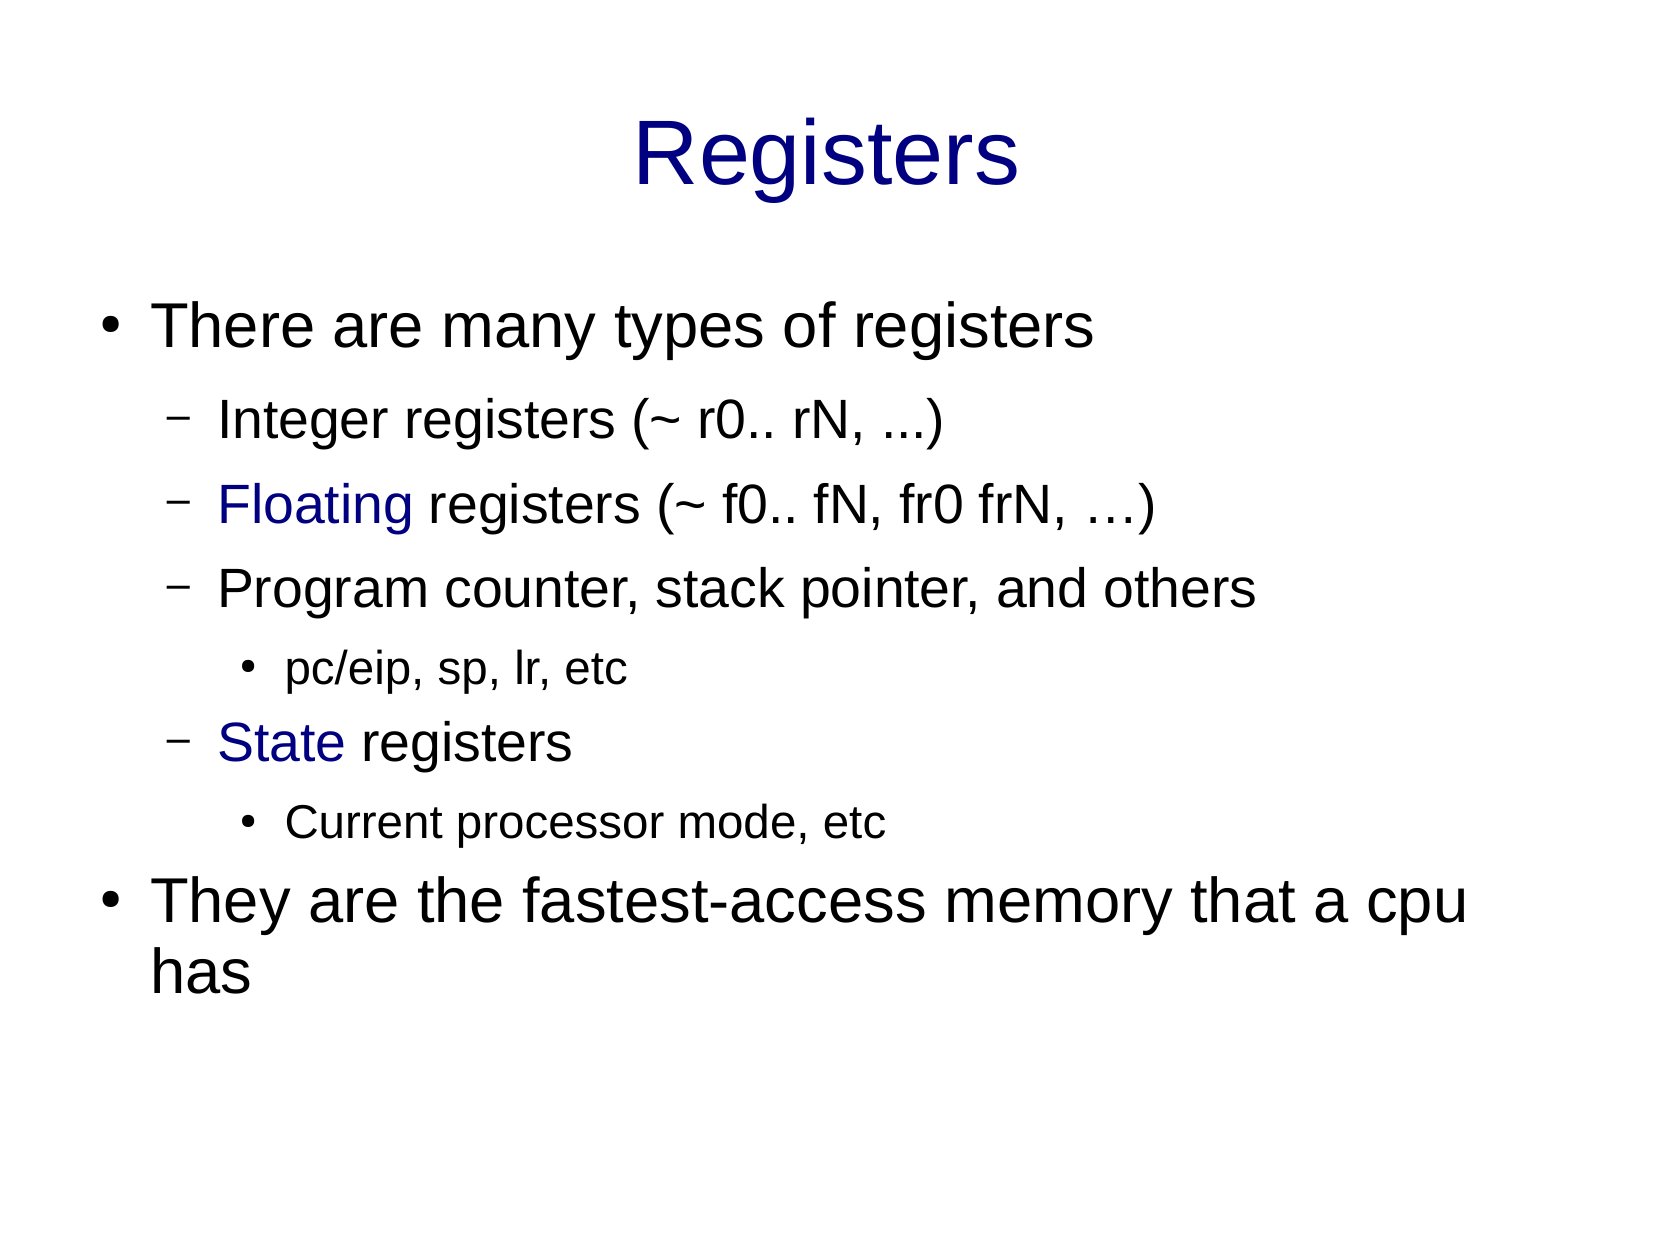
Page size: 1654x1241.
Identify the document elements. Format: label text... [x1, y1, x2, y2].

title Registers [82, 49, 1571, 257]
list There are many types of registers Integer registers (~ r0.. rN, ...) Floating registers (~ f0.. fN, fr0 frN, …) Program counter, stack pointer, and others pc/eip, sp, lr, etc State registers Current processor mode, etc They are the fastest-access memory that a cpu has [82, 290, 1571, 1010]
